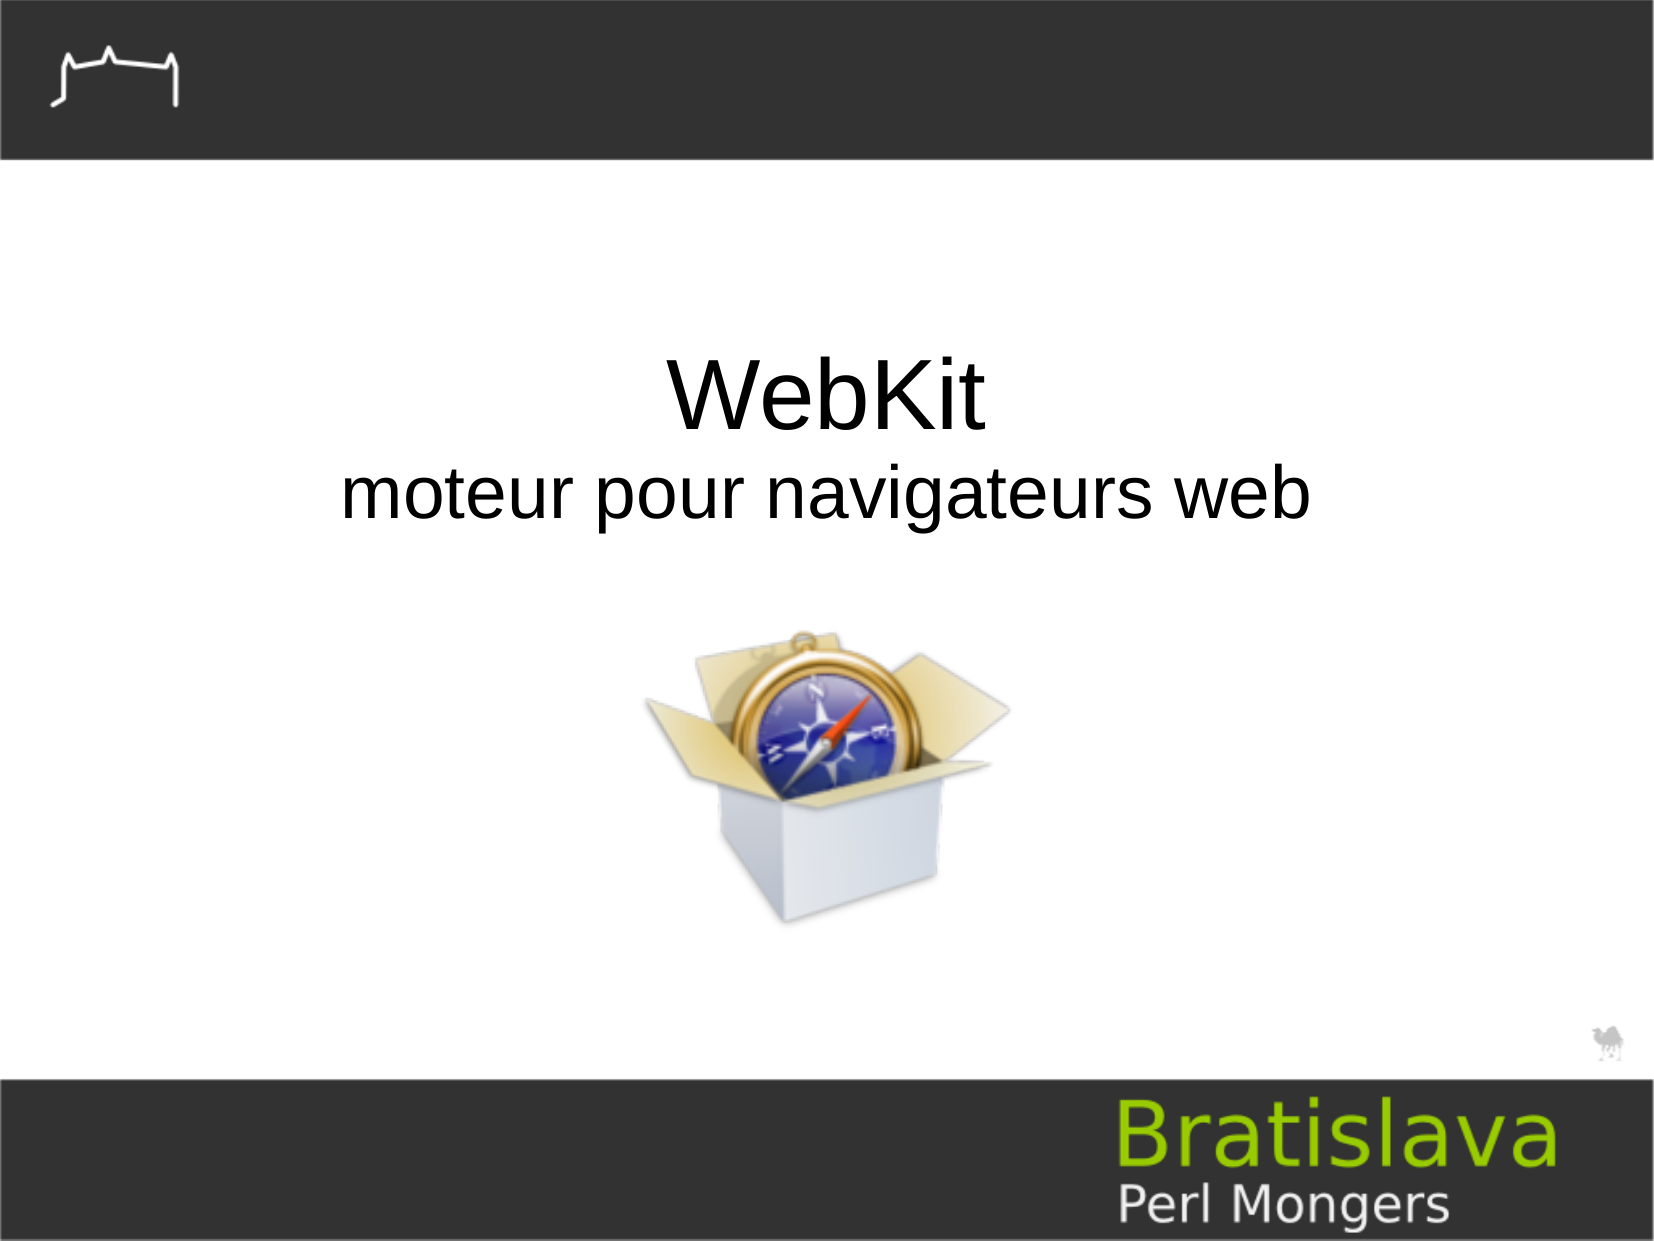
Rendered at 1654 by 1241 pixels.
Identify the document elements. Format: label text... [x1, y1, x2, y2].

subtitle WebKit moteur pour navigateurs web [20, 168, 1634, 706]
picture [0, 0, 1654, 1241]
